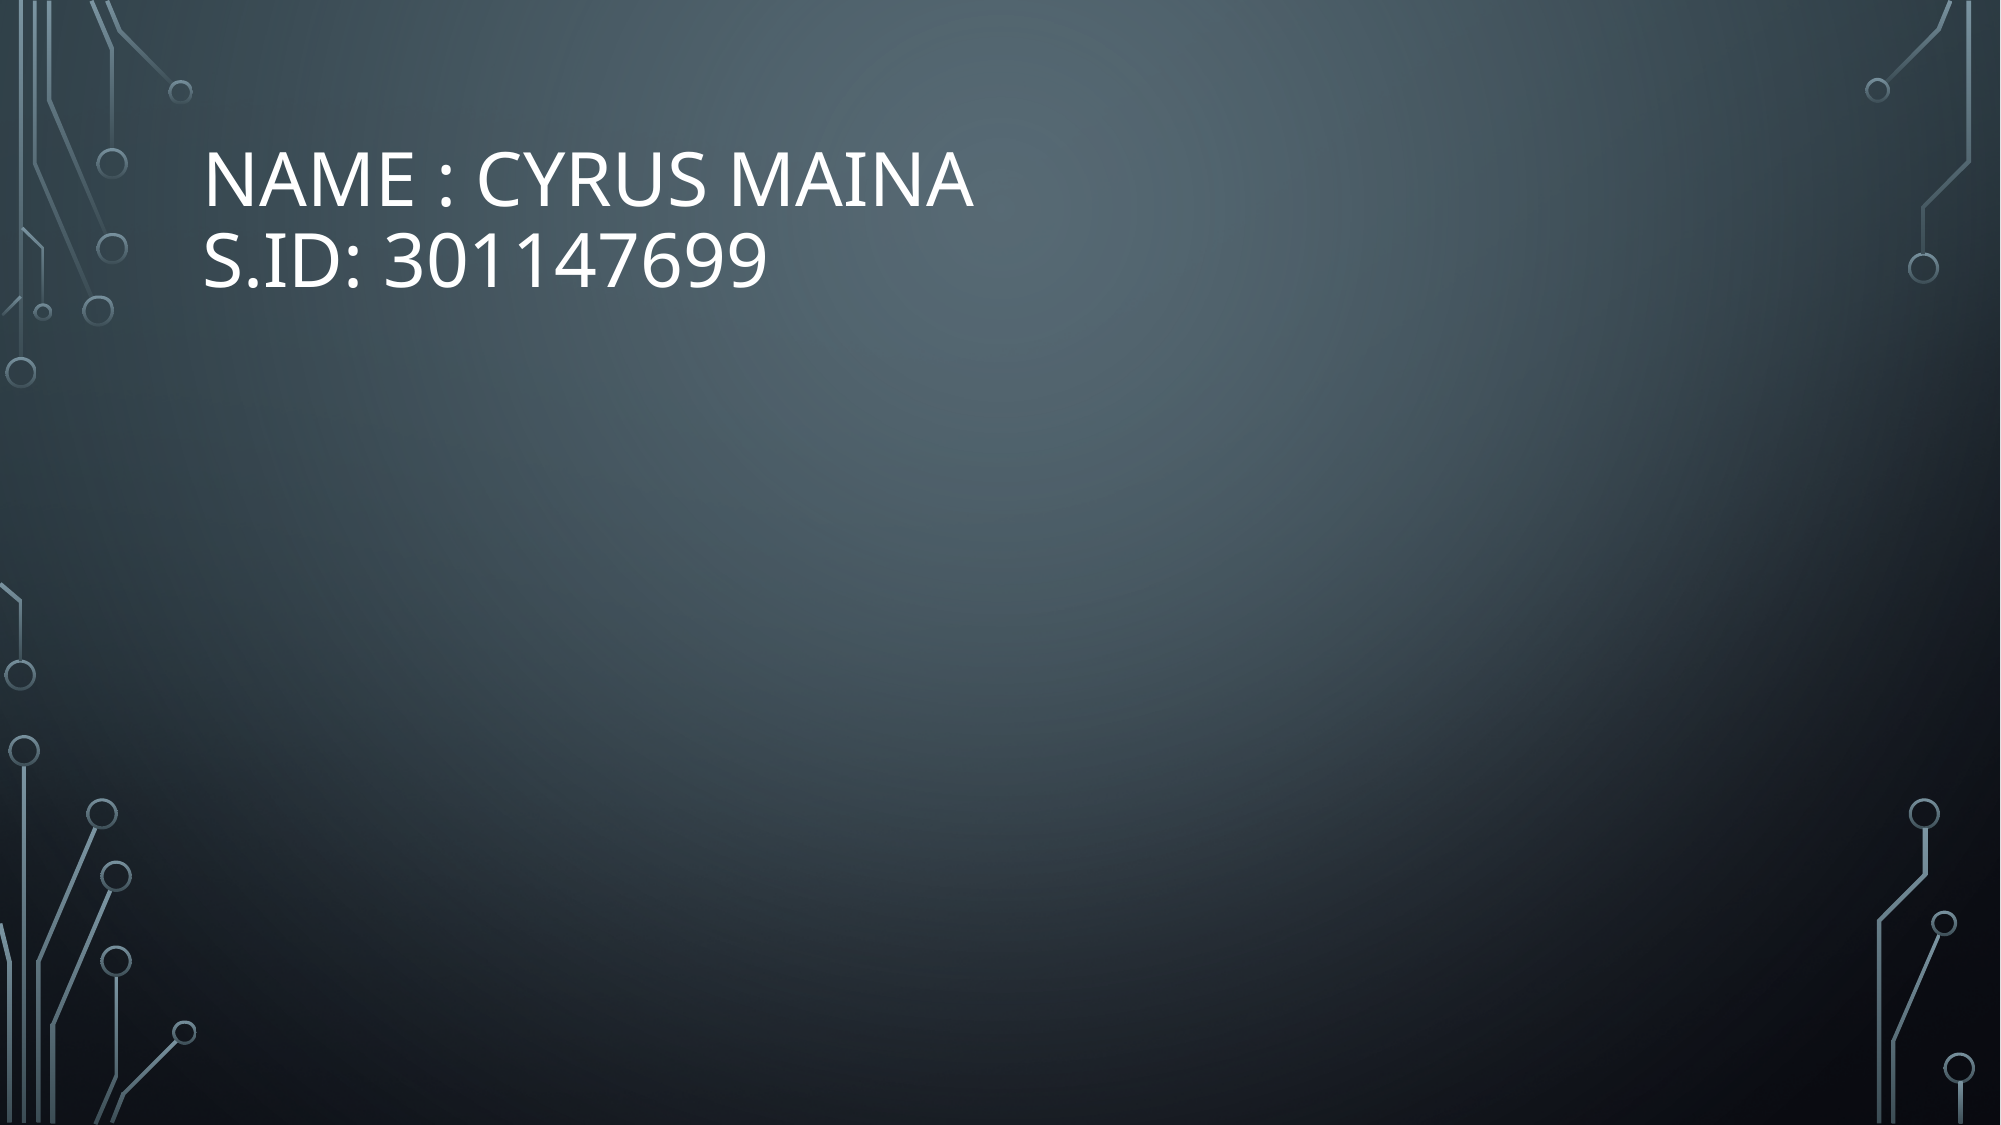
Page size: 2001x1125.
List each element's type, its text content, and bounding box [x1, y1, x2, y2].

title Name : CYRUS MAINA S.ID: 301147699 [187, 101, 1813, 344]
